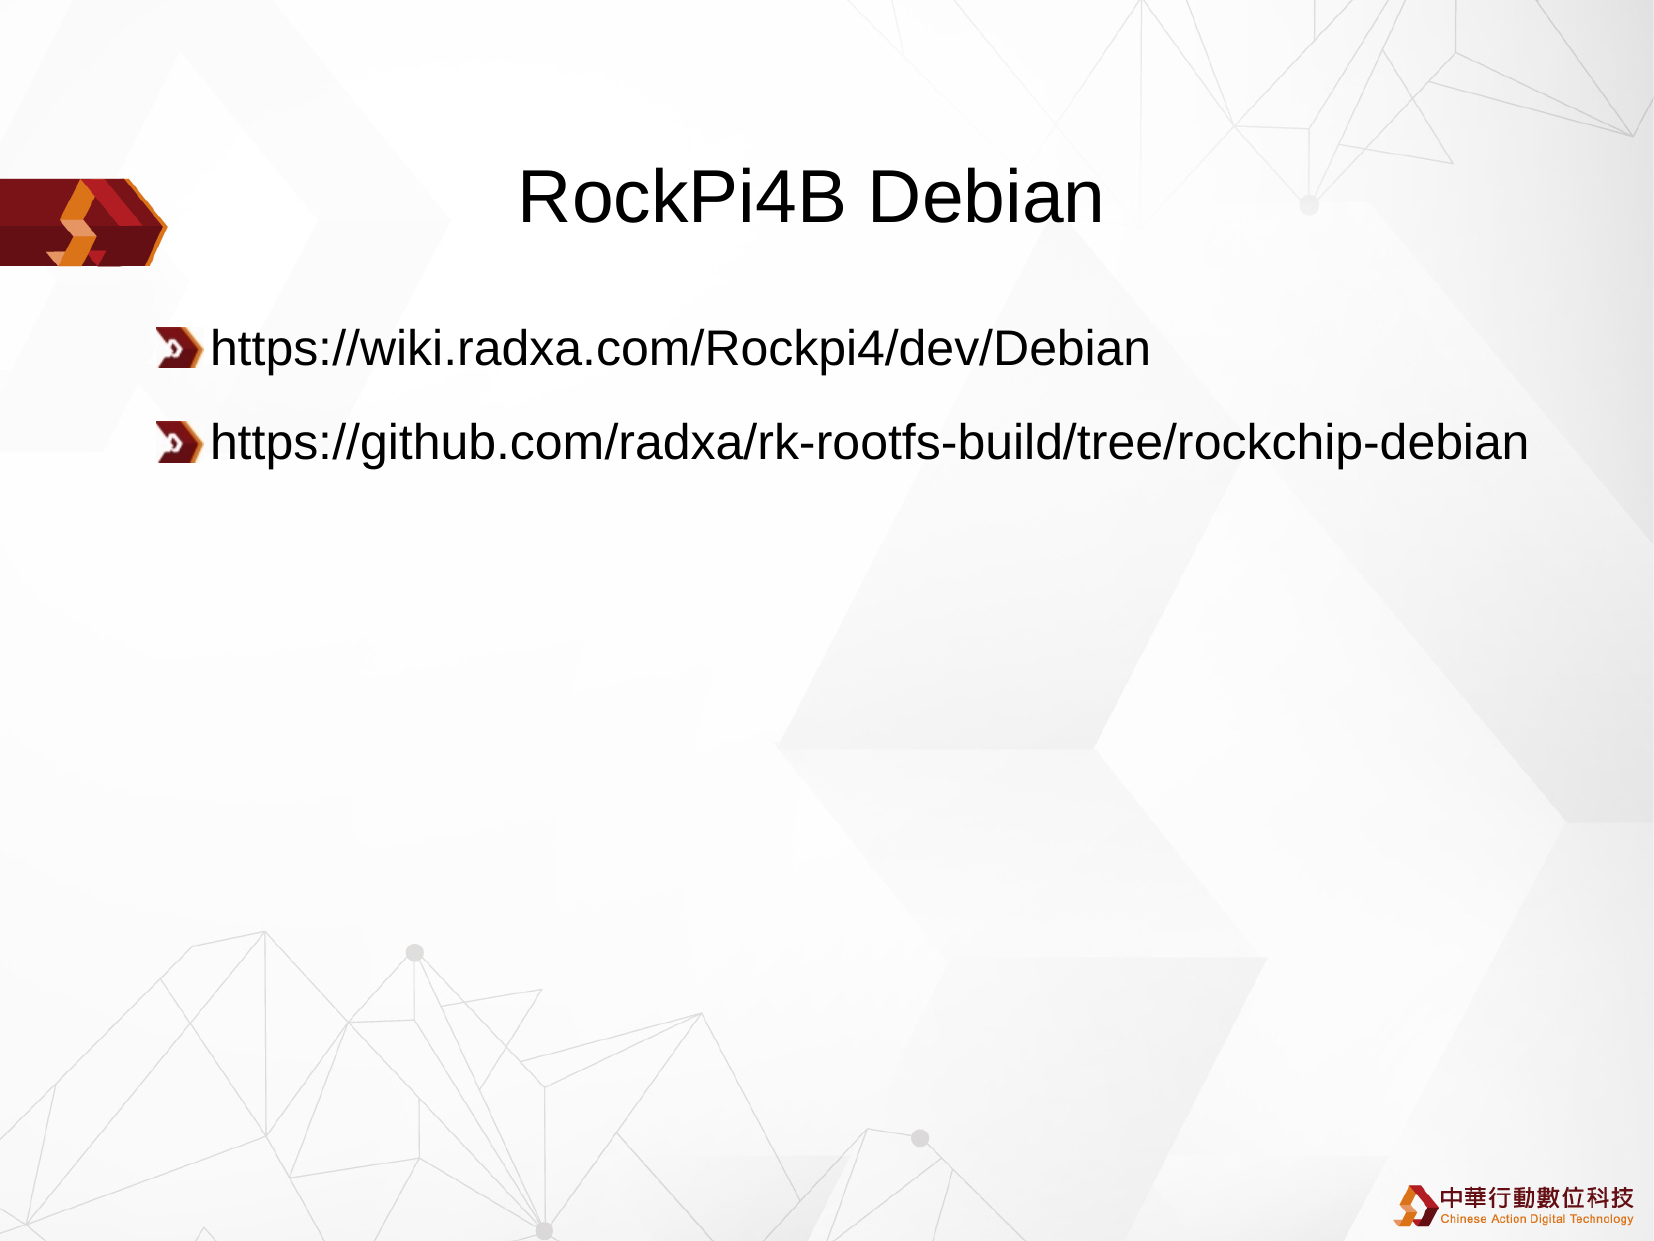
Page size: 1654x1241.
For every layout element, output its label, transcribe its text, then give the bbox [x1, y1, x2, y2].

title RockPi4B Debian [118, 112, 1506, 281]
picture [0, 0, 1654, 1241]
list https://wiki.radxa.com/Rockpi4/dev/Debian https://github.com/radxa/rk-rootfs-build/tree/rockchip-debian [118, 319, 1571, 1040]
